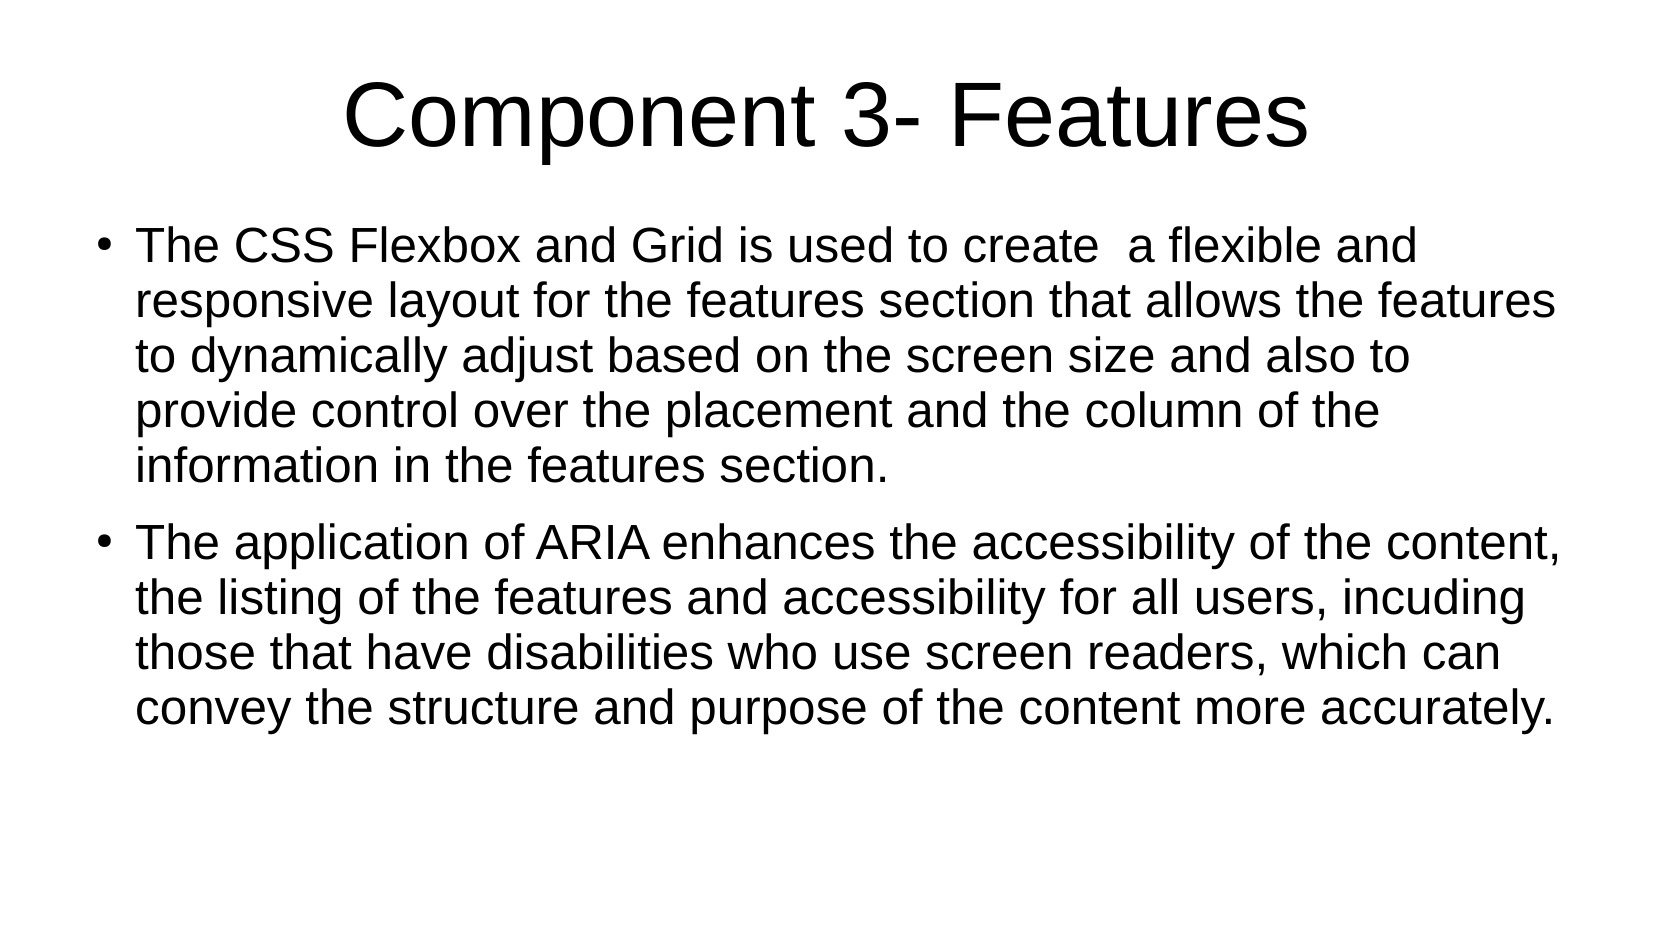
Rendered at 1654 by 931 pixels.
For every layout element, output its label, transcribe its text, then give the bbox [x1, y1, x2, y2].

title Component 3- Features [82, 37, 1571, 193]
list The CSS Flexbox and Grid is used to create a flexible and responsive layout for the features section that allows the features to dynamically adjust based on the screen size and also to provide control over the placement and the column of the information in the features section. The application of ARIA enhances the accessibility of the content, the listing of the features and accessibility for all users, incuding those that have disabilities who use screen readers, which can convey the structure and purpose of the content more accurately. [82, 217, 1571, 758]
